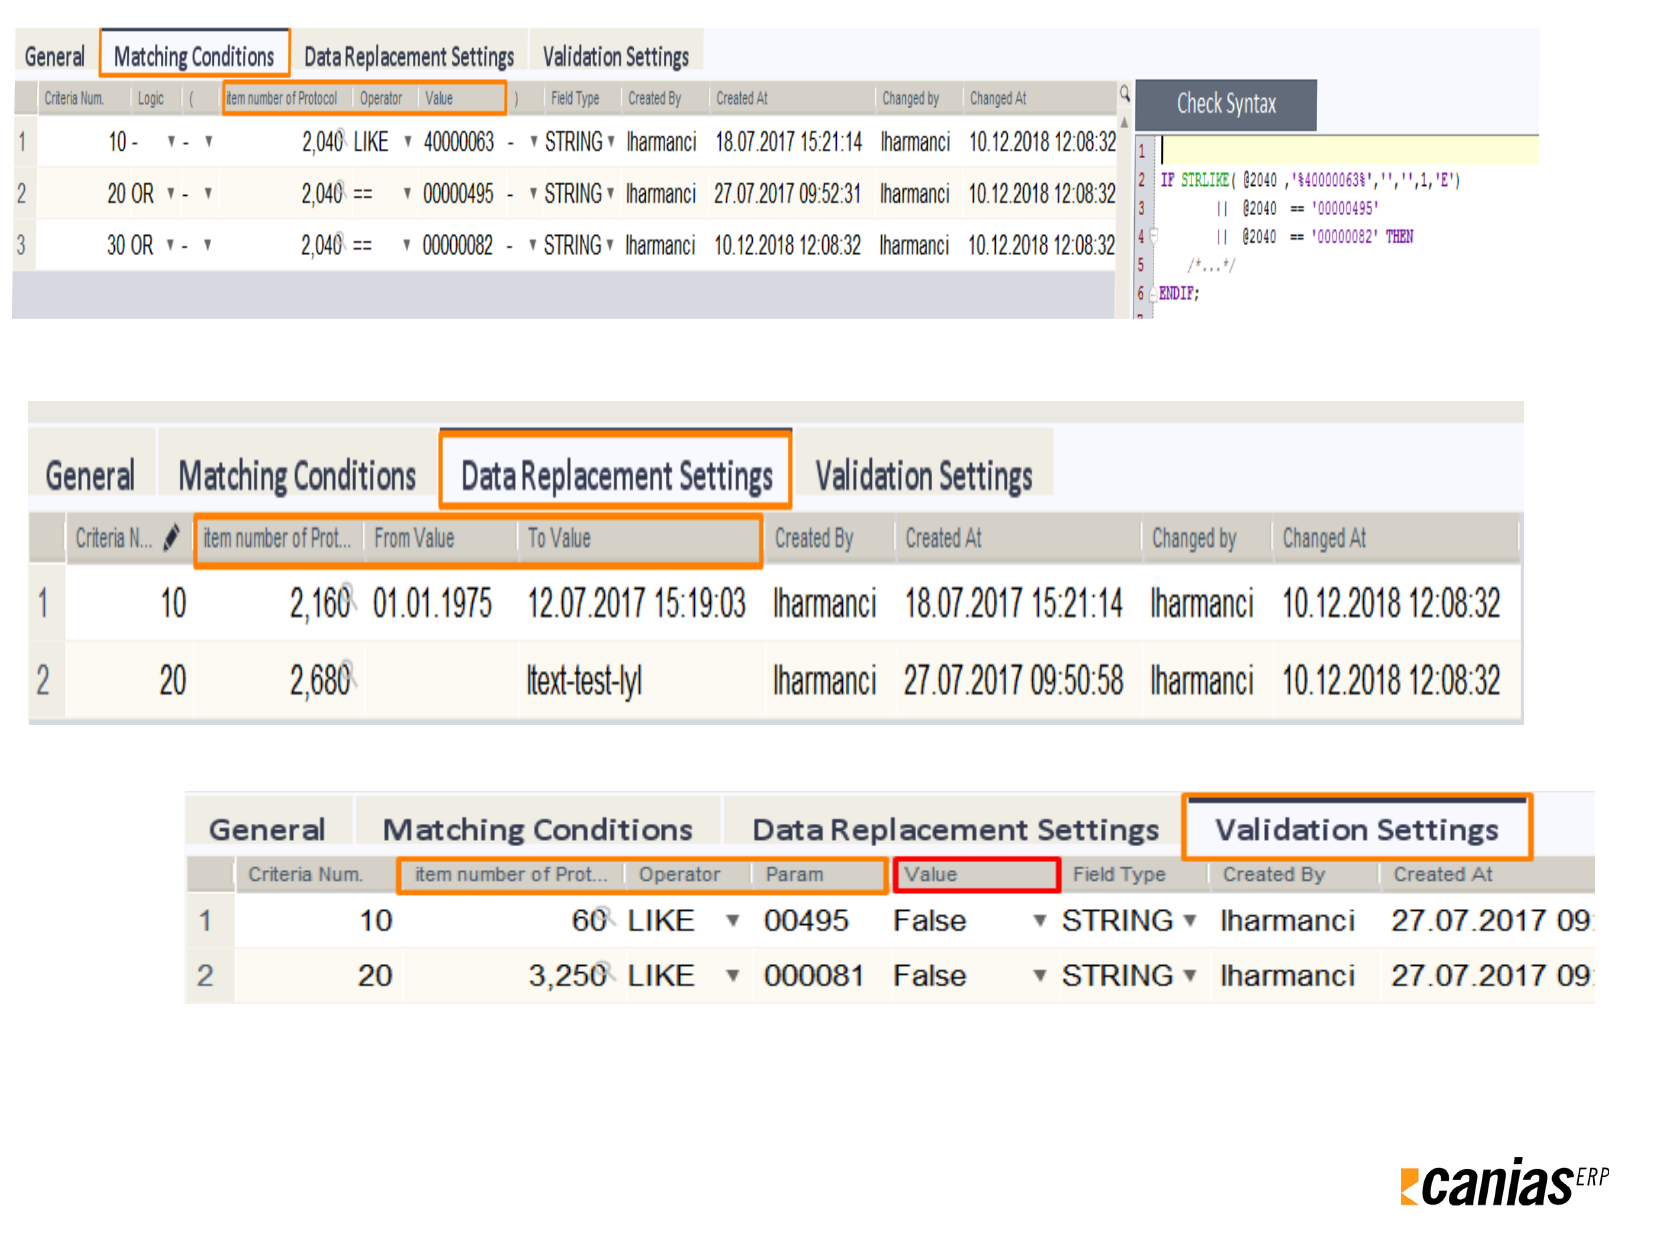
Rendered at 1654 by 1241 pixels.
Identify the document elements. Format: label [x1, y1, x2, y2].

picture [1375, 1139, 1635, 1223]
picture [28, 401, 1524, 725]
picture [184, 791, 1595, 1004]
picture [11, 27, 1540, 319]
